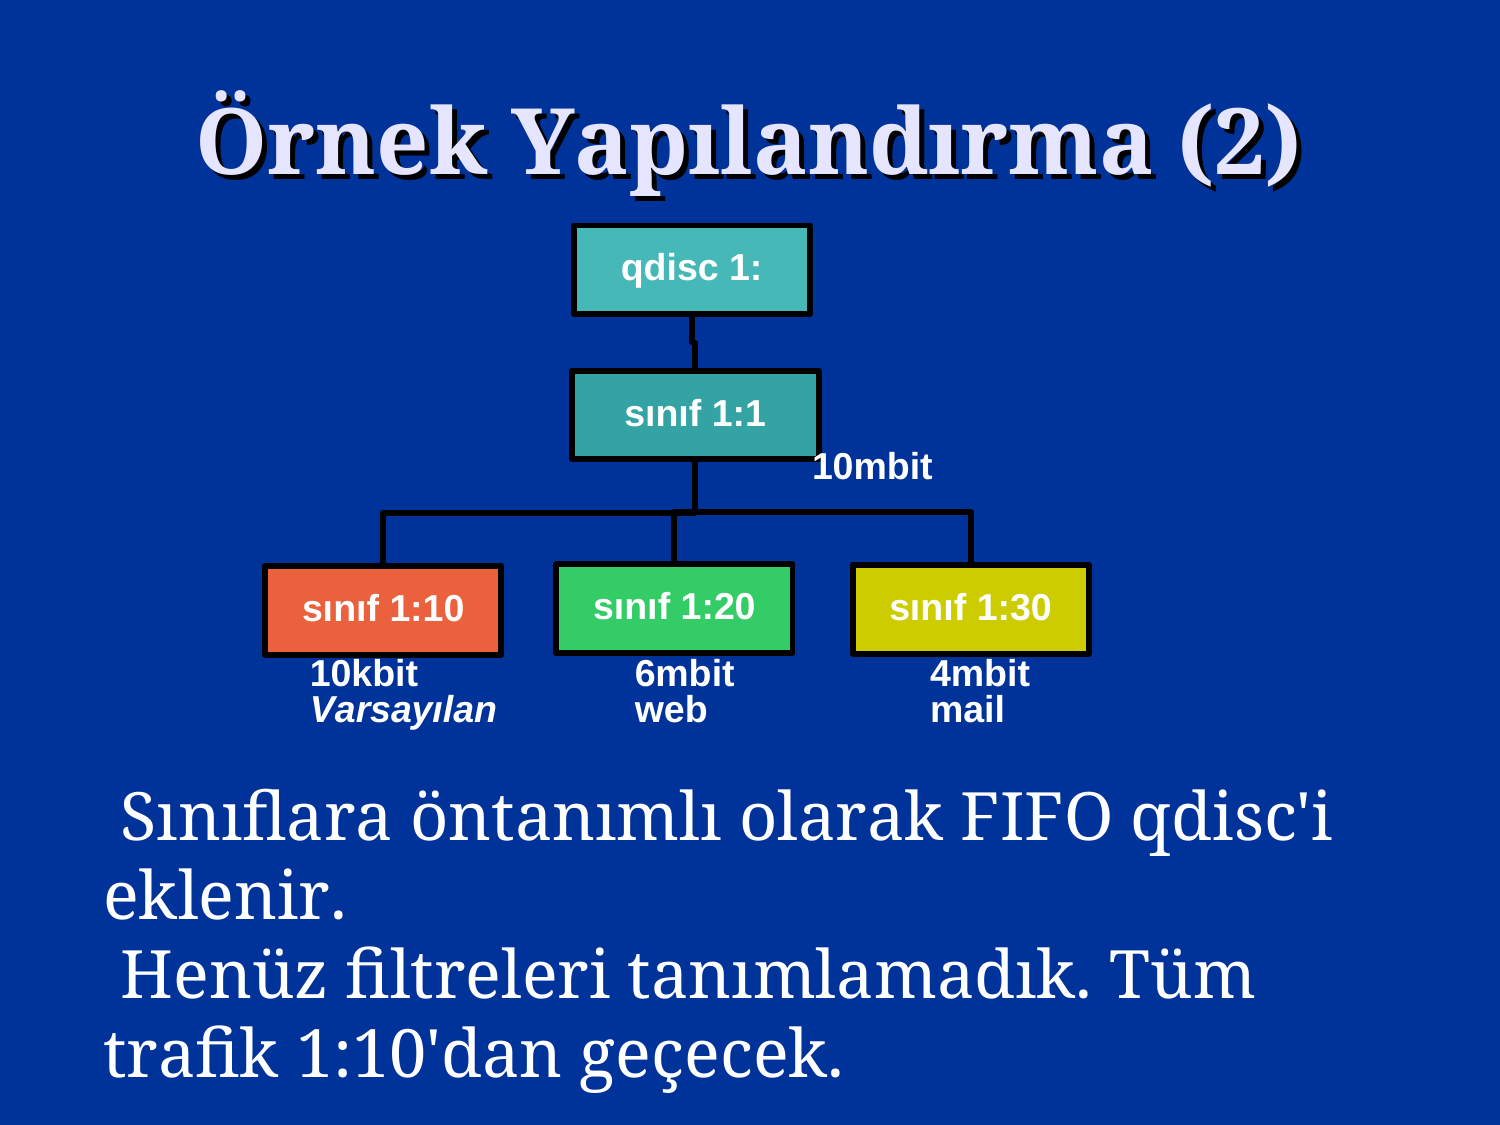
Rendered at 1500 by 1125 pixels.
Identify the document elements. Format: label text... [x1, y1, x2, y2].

text_box 10kbit Varsayılan [295, 649, 532, 743]
text_box sınıf 1:30 [852, 565, 1089, 654]
text_box 4mbit mail [915, 649, 1063, 743]
text_box sınıf 1:1 [571, 370, 819, 460]
text_box Sınıflara öntanımlı olarak FIFO qdisc'i eklenir. Henüz filtreleri tanımlamadık. Tüm trafik 1:10'dan geçecek. [88, 769, 1447, 1066]
text_box sınıf 1:20 [556, 564, 793, 653]
text_box sınıf 1:10 [265, 565, 502, 655]
title Örnek Yapılandırma (2) [74, 31, 1425, 246]
text_box 10mbit [797, 442, 975, 500]
text_box qdisc 1: [573, 225, 810, 315]
text_box 6mbit web [620, 649, 768, 743]
